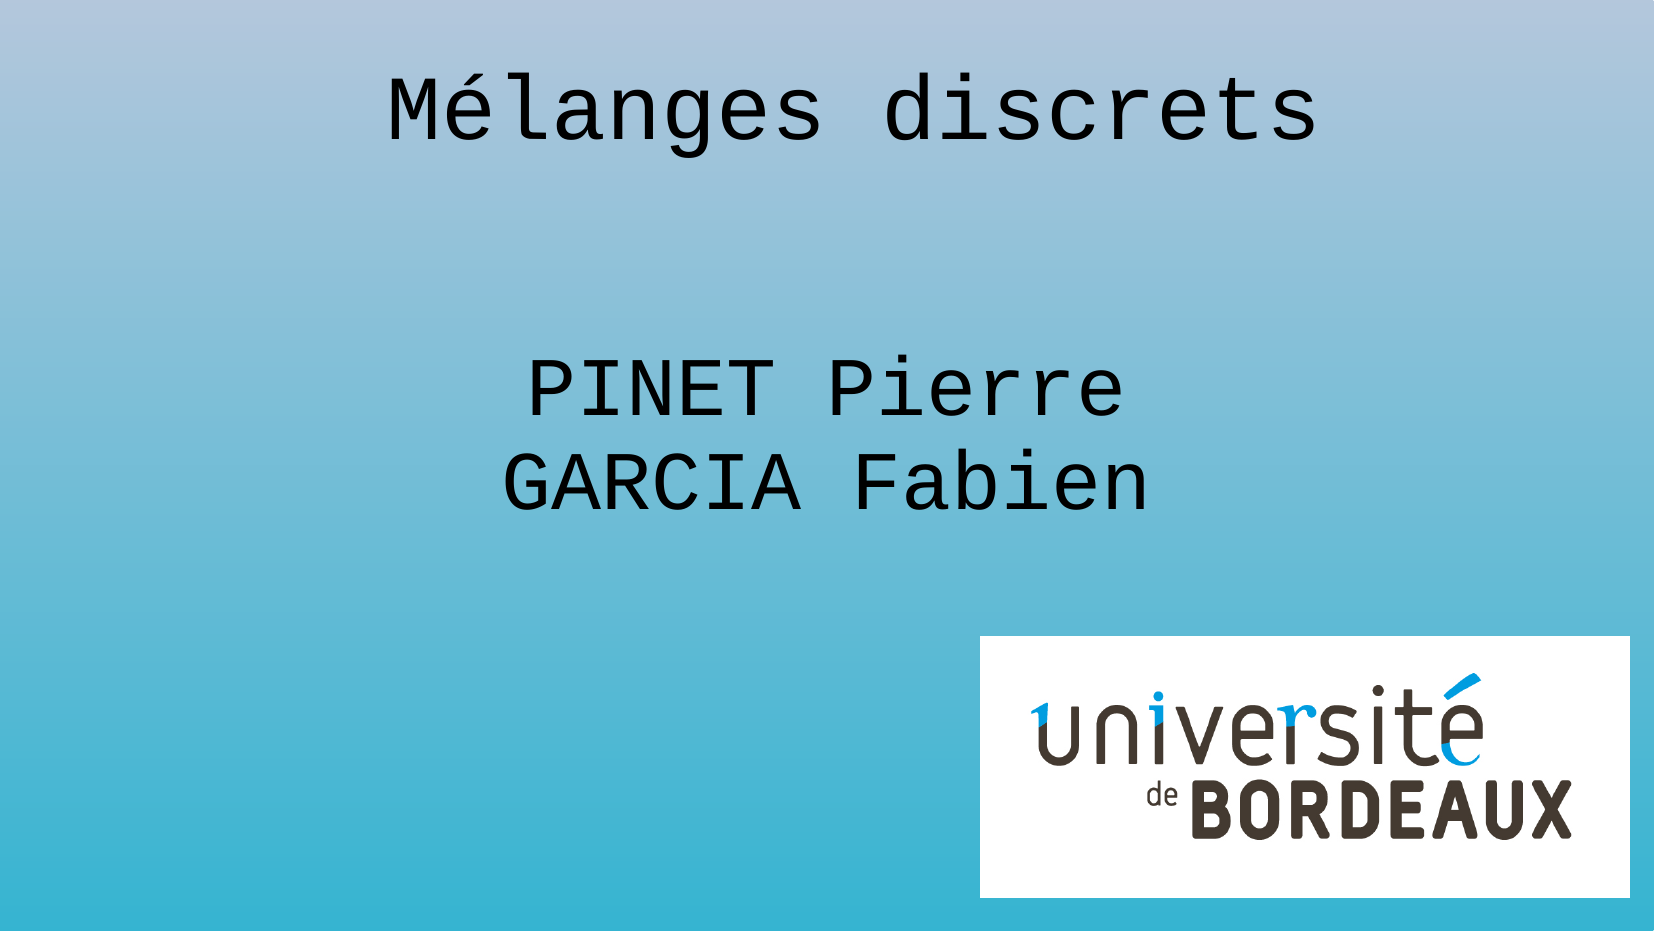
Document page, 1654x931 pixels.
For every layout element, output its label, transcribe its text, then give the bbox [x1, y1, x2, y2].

picture [980, 636, 1630, 898]
title Mélanges discrets [82, 37, 1571, 193]
subtitle PINET Pierre GARCIA Fabien [82, 217, 1571, 758]
